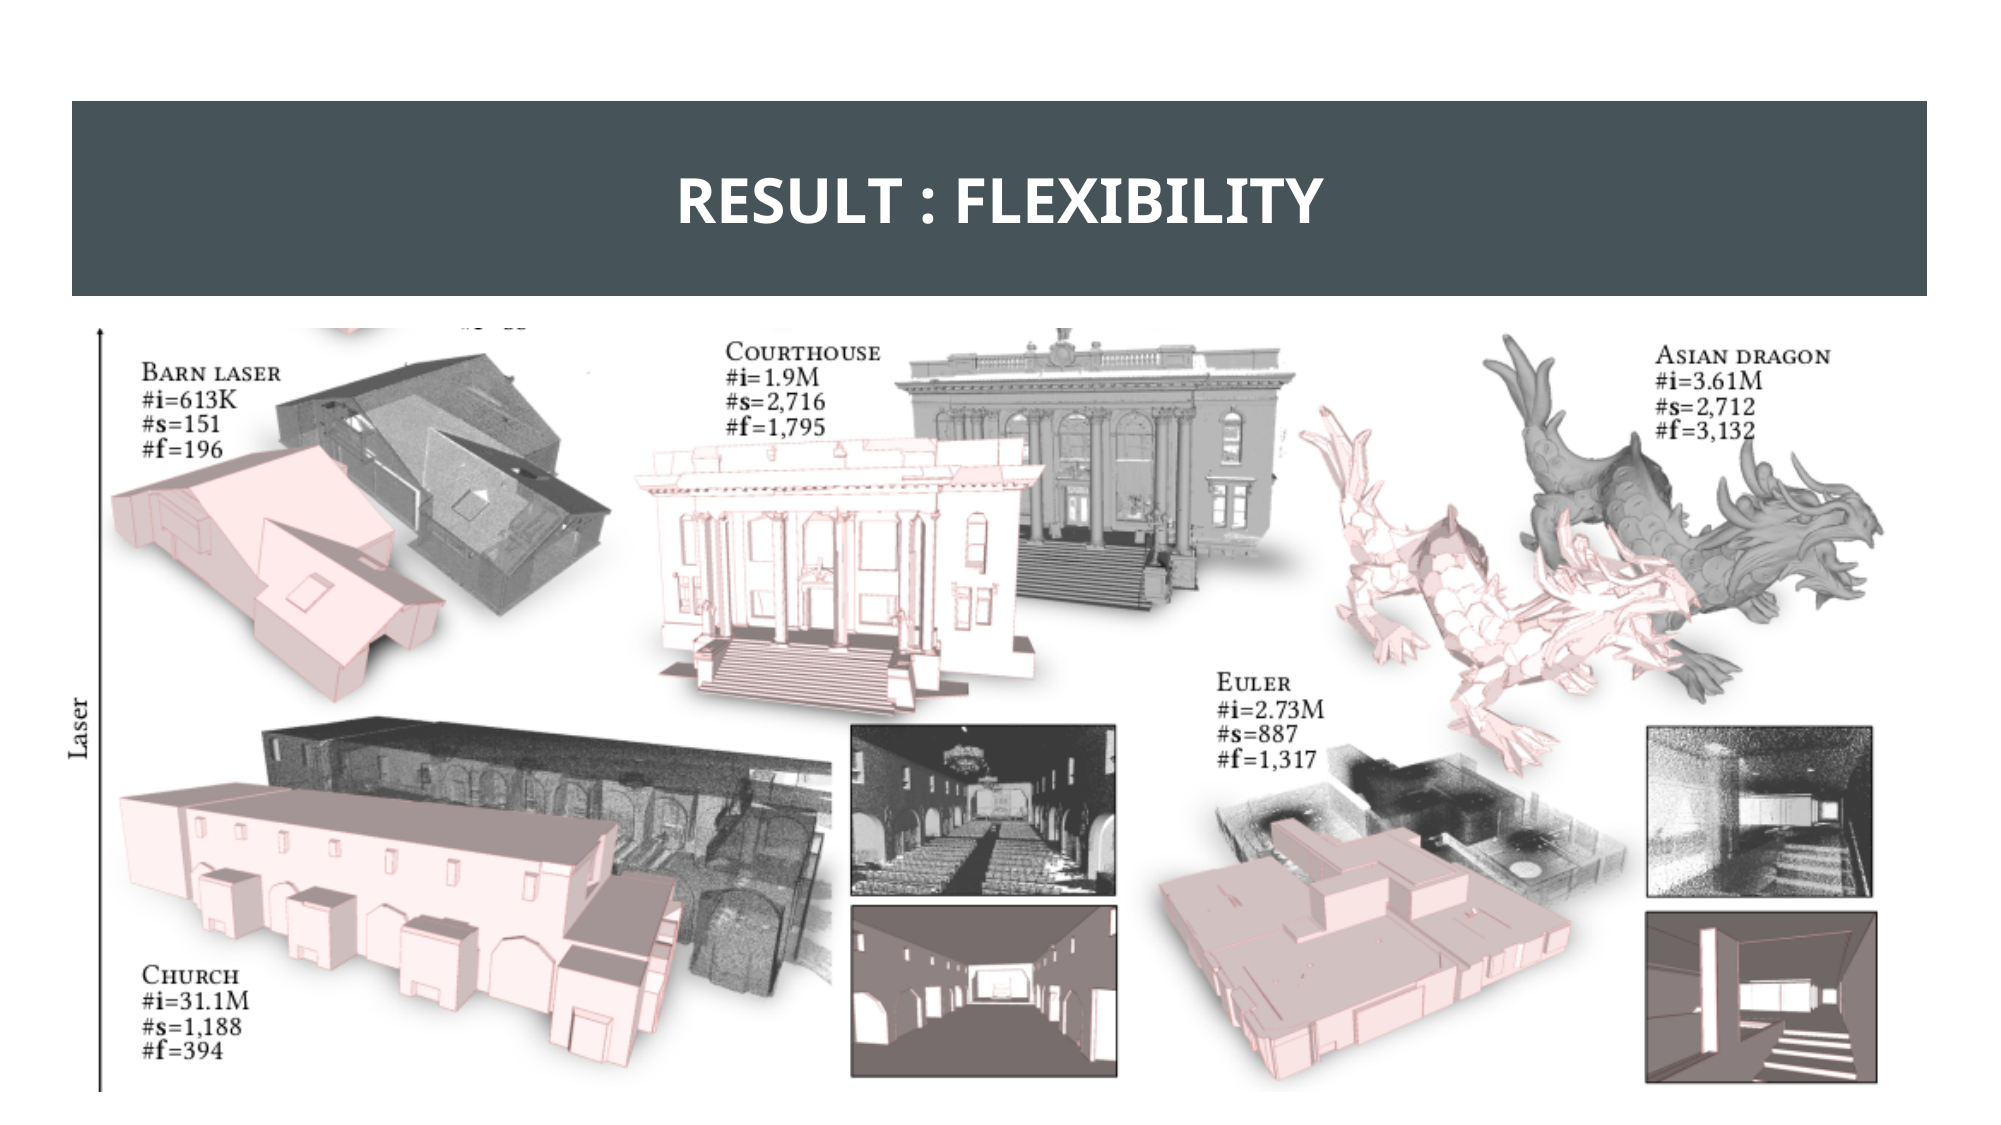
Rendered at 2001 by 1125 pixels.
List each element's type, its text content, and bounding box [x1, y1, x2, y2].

picture [53, 328, 1919, 1092]
title RESULT : FLEXIBILITY [95, 115, 1905, 282]
